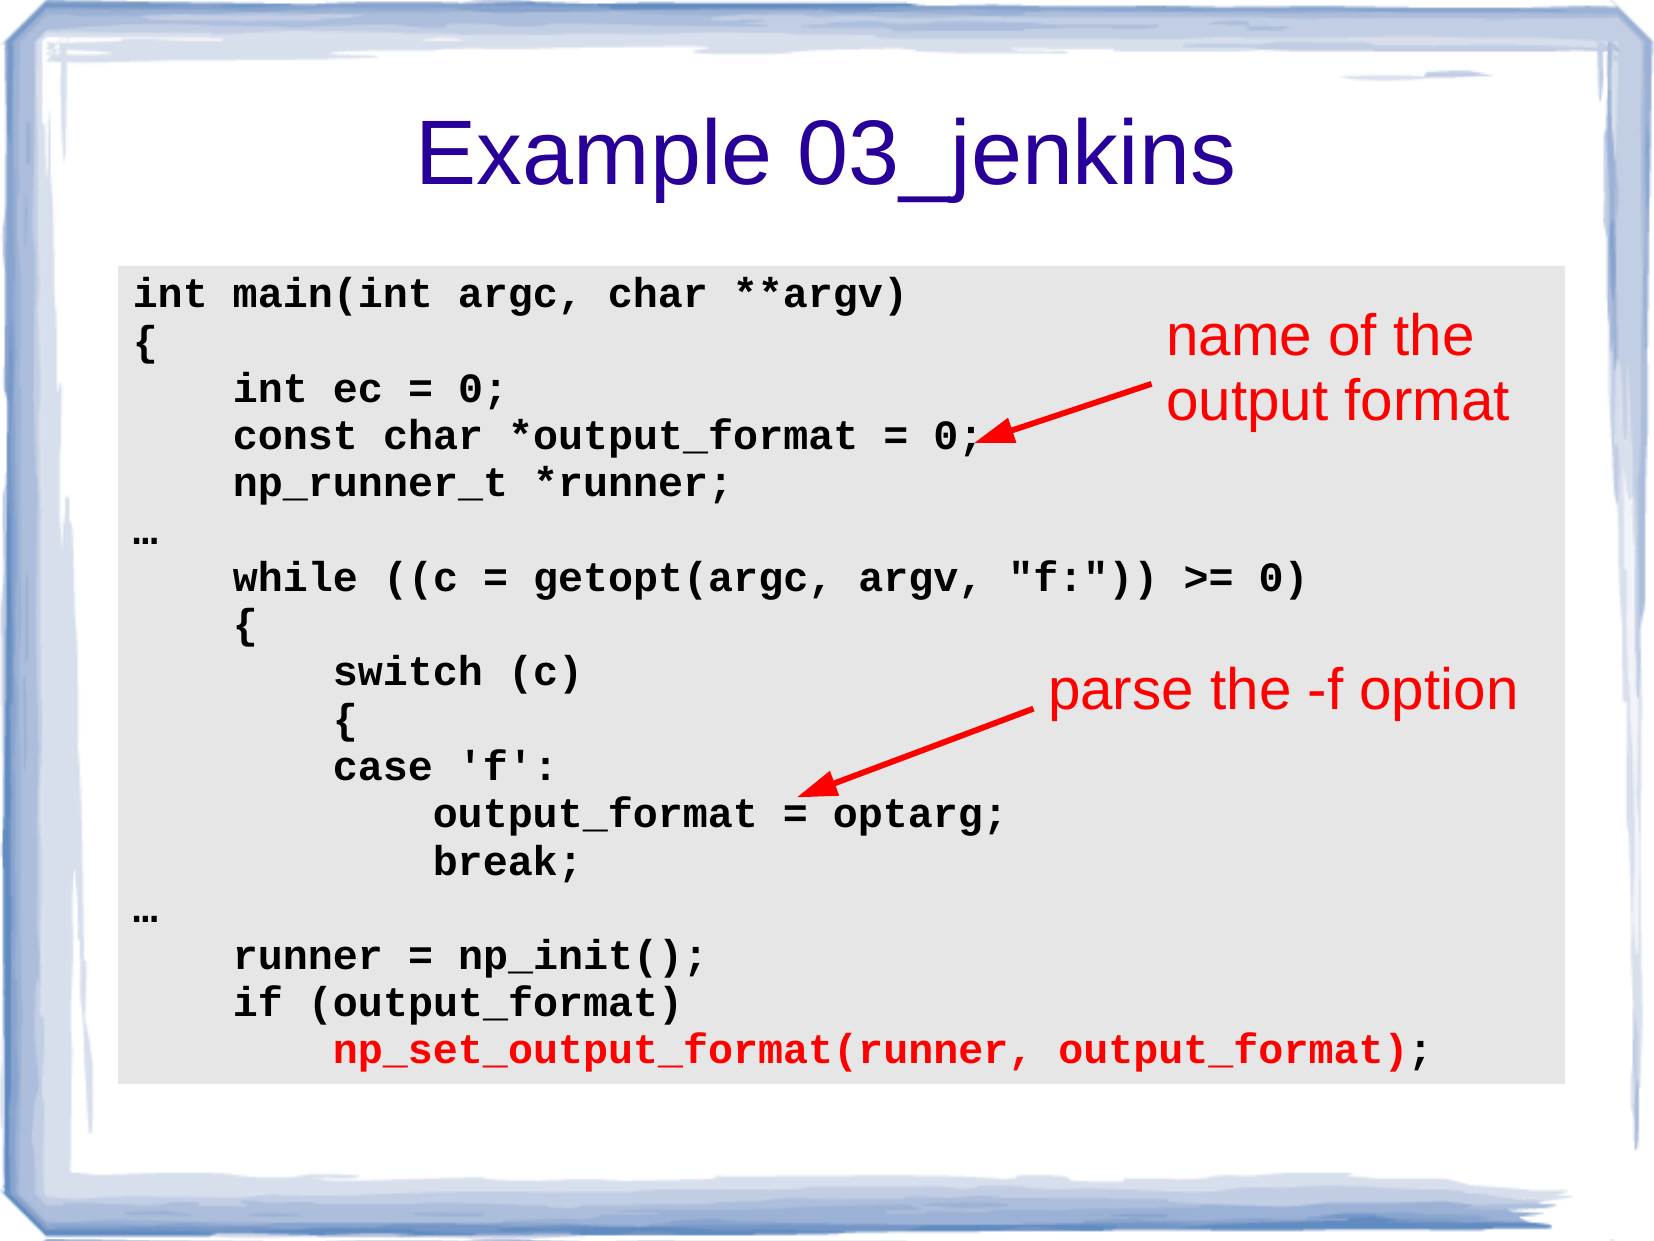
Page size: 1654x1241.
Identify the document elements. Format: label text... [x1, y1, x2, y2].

text_box name of the output format [1151, 295, 1536, 441]
title Example 03_jenkins [82, 49, 1571, 257]
text_box parse the -f option [1033, 649, 1536, 768]
picture [0, 0, 1654, 1241]
text_box int main(int argc, char **argv) { int ec = 0; const char *output_format = 0; np_runner_t *runner; … while ((c = getopt(argc, argv, "f:")) >= 0) { switch (c) { case 'f': output_format = optarg; break; … runner = np_init(); if (output_format) np_set_output_format(runner, output_format); [118, 265, 1565, 1084]
